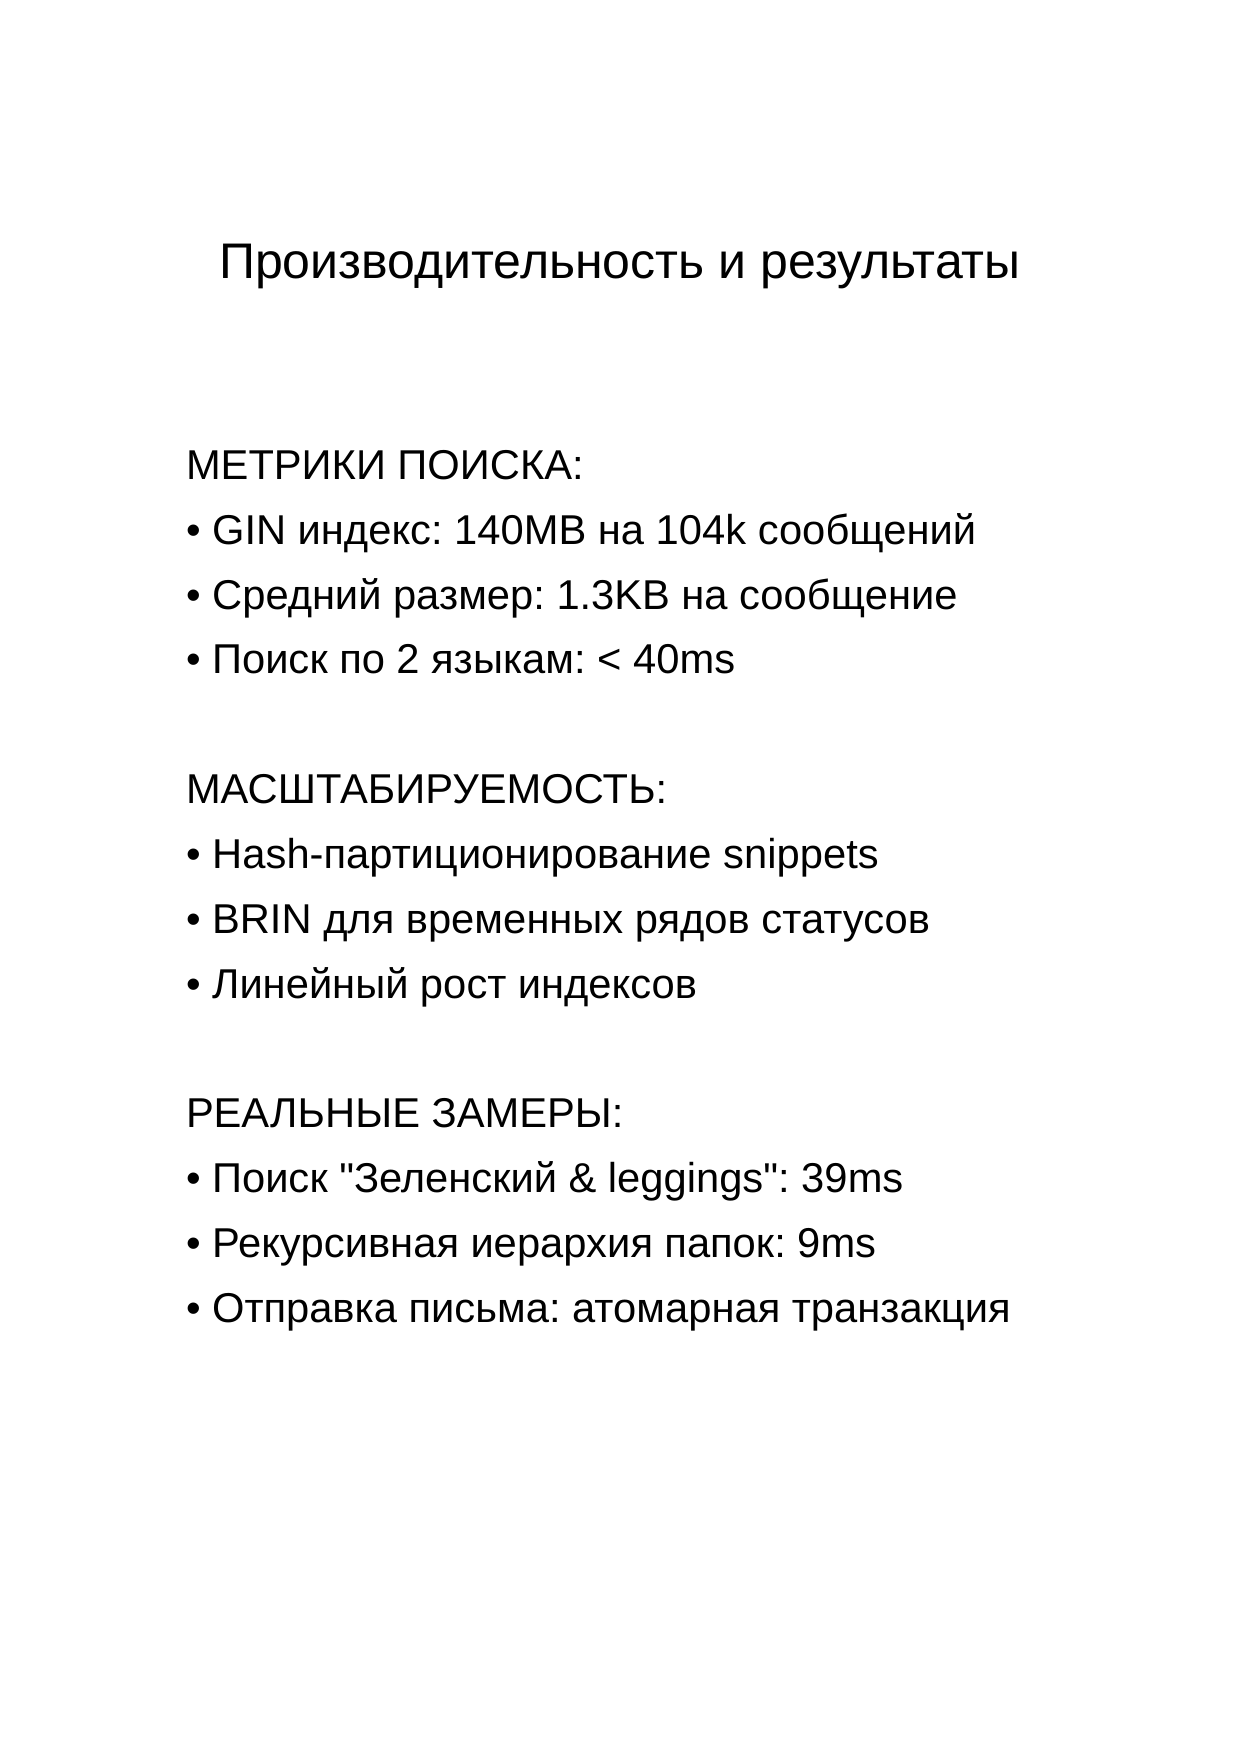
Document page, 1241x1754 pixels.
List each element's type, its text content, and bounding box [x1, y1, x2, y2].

title Производительность и результаты [115, 124, 1125, 398]
list МЕТРИКИ ПОИСКА: • GIN индекс: 140MB на 104k сообщений • Средний размер: 1.3KB на сообщение • Поиск по 2 языкам: < 40ms МАСШТАБИРУЕМОСТЬ: • Hash-партиционирование snippets • BRIN для временных рядов статусов • Линейный рост индексов РЕАЛЬНЫЕ ЗАМЕРЫ: • Поиск "Зеленский & leggings": 39ms • Рекурсивная иерархия папок: 9ms • Отправка письма: атомарная транзакция [115, 441, 1125, 1522]
